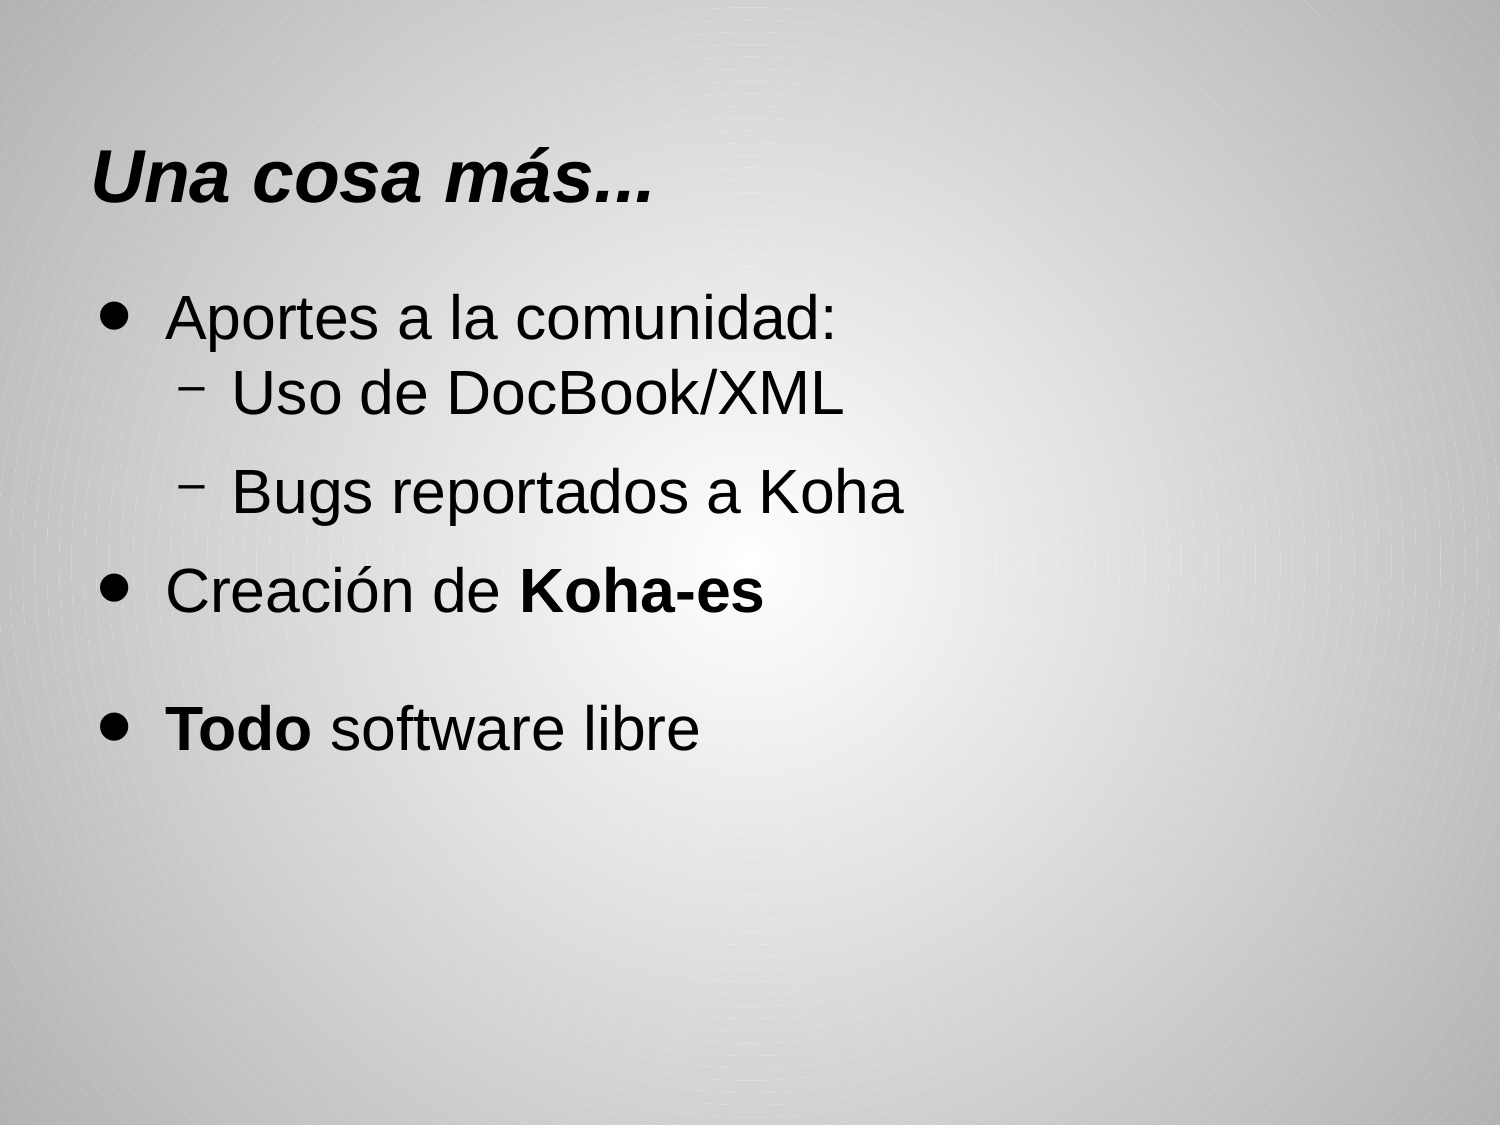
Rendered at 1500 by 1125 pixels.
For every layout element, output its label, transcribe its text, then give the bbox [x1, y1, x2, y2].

list Aportes a la comunidad: Uso de DocBook/XML Bugs reportados a Koha Creación de Koha-es Todo software libre [75, 262, 1396, 1078]
title Una cosa más... [75, 45, 1425, 233]
